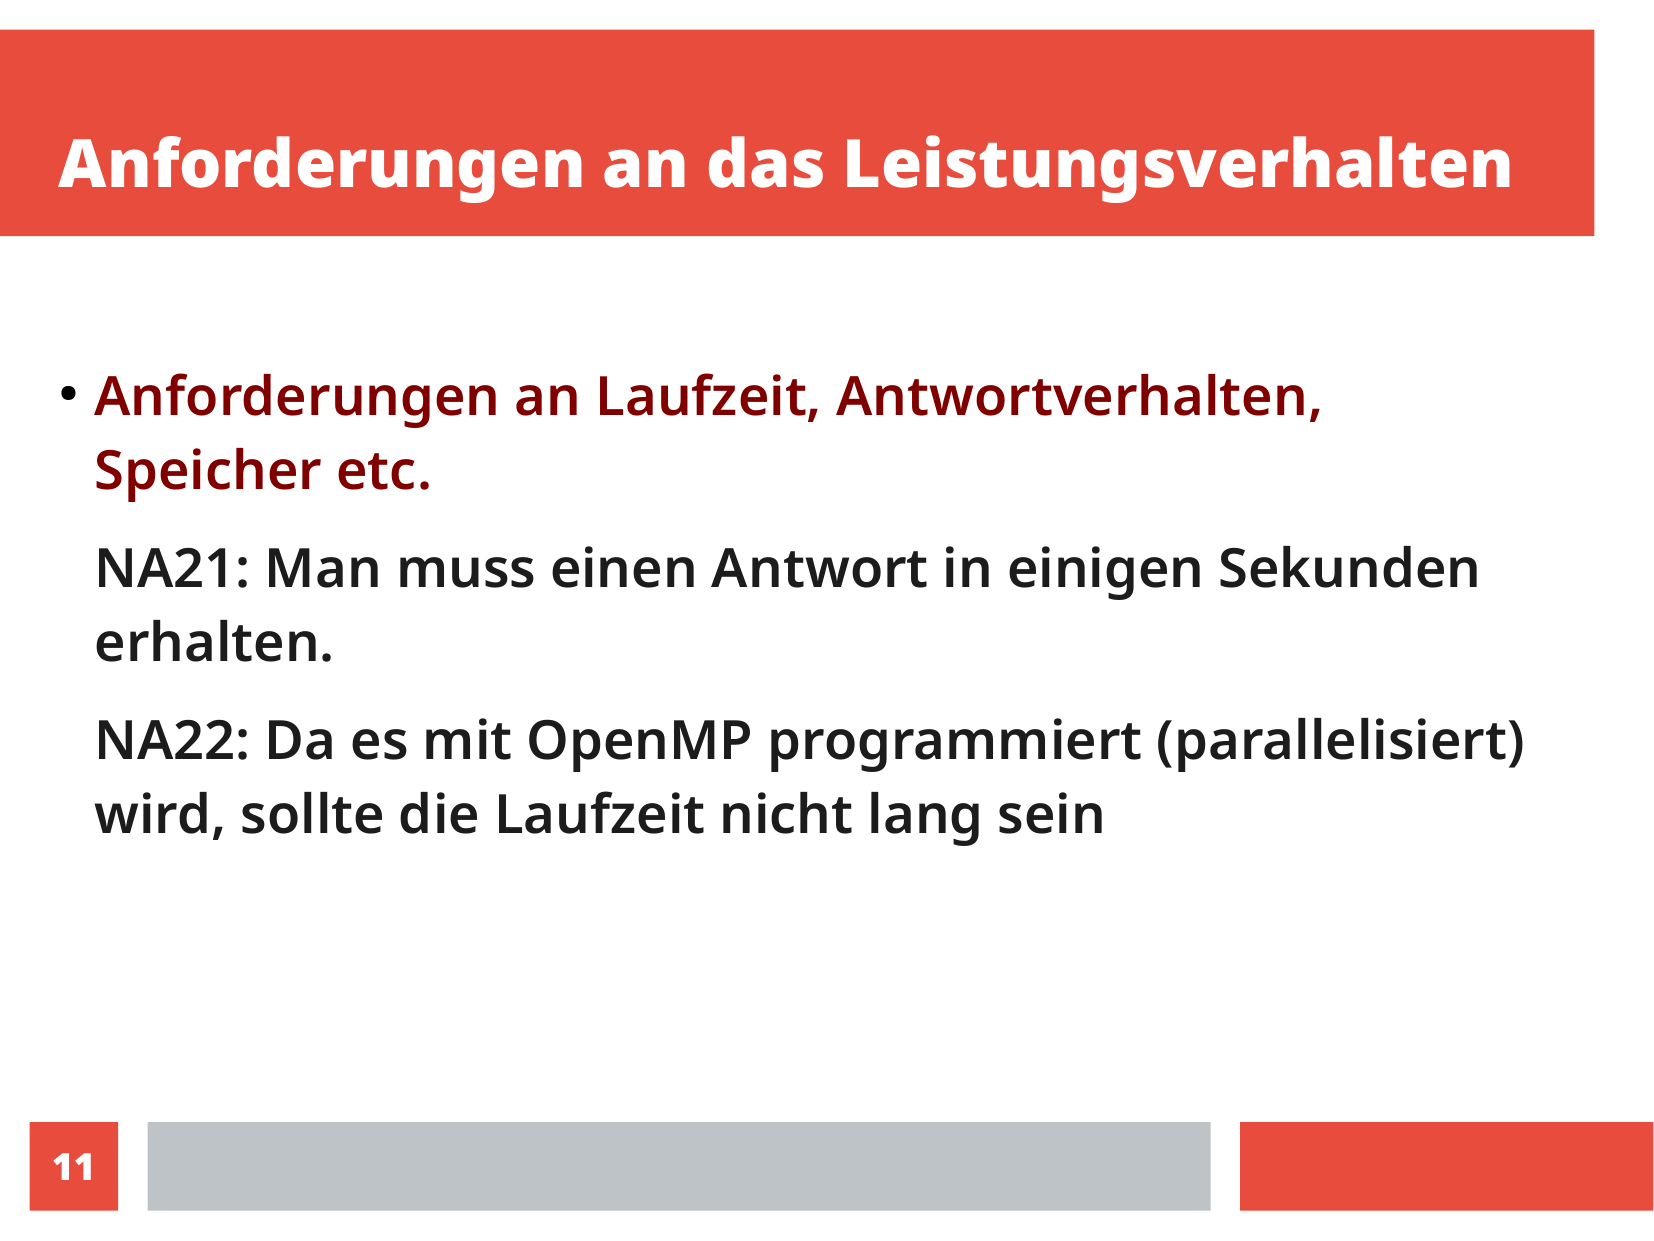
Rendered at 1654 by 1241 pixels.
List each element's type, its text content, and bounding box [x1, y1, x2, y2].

title Anforderungen an das Leistungsverhalten [59, 59, 1595, 207]
list Anforderungen an Laufzeit, Antwortverhalten, Speicher etc. NA21: Man muss einen Antwort in einigen Sekunden erhalten. NA22: Da es mit OpenMP programmiert (parallelisiert) wird, sollte die Laufzeit nicht lang sein [59, 357, 1565, 1093]
